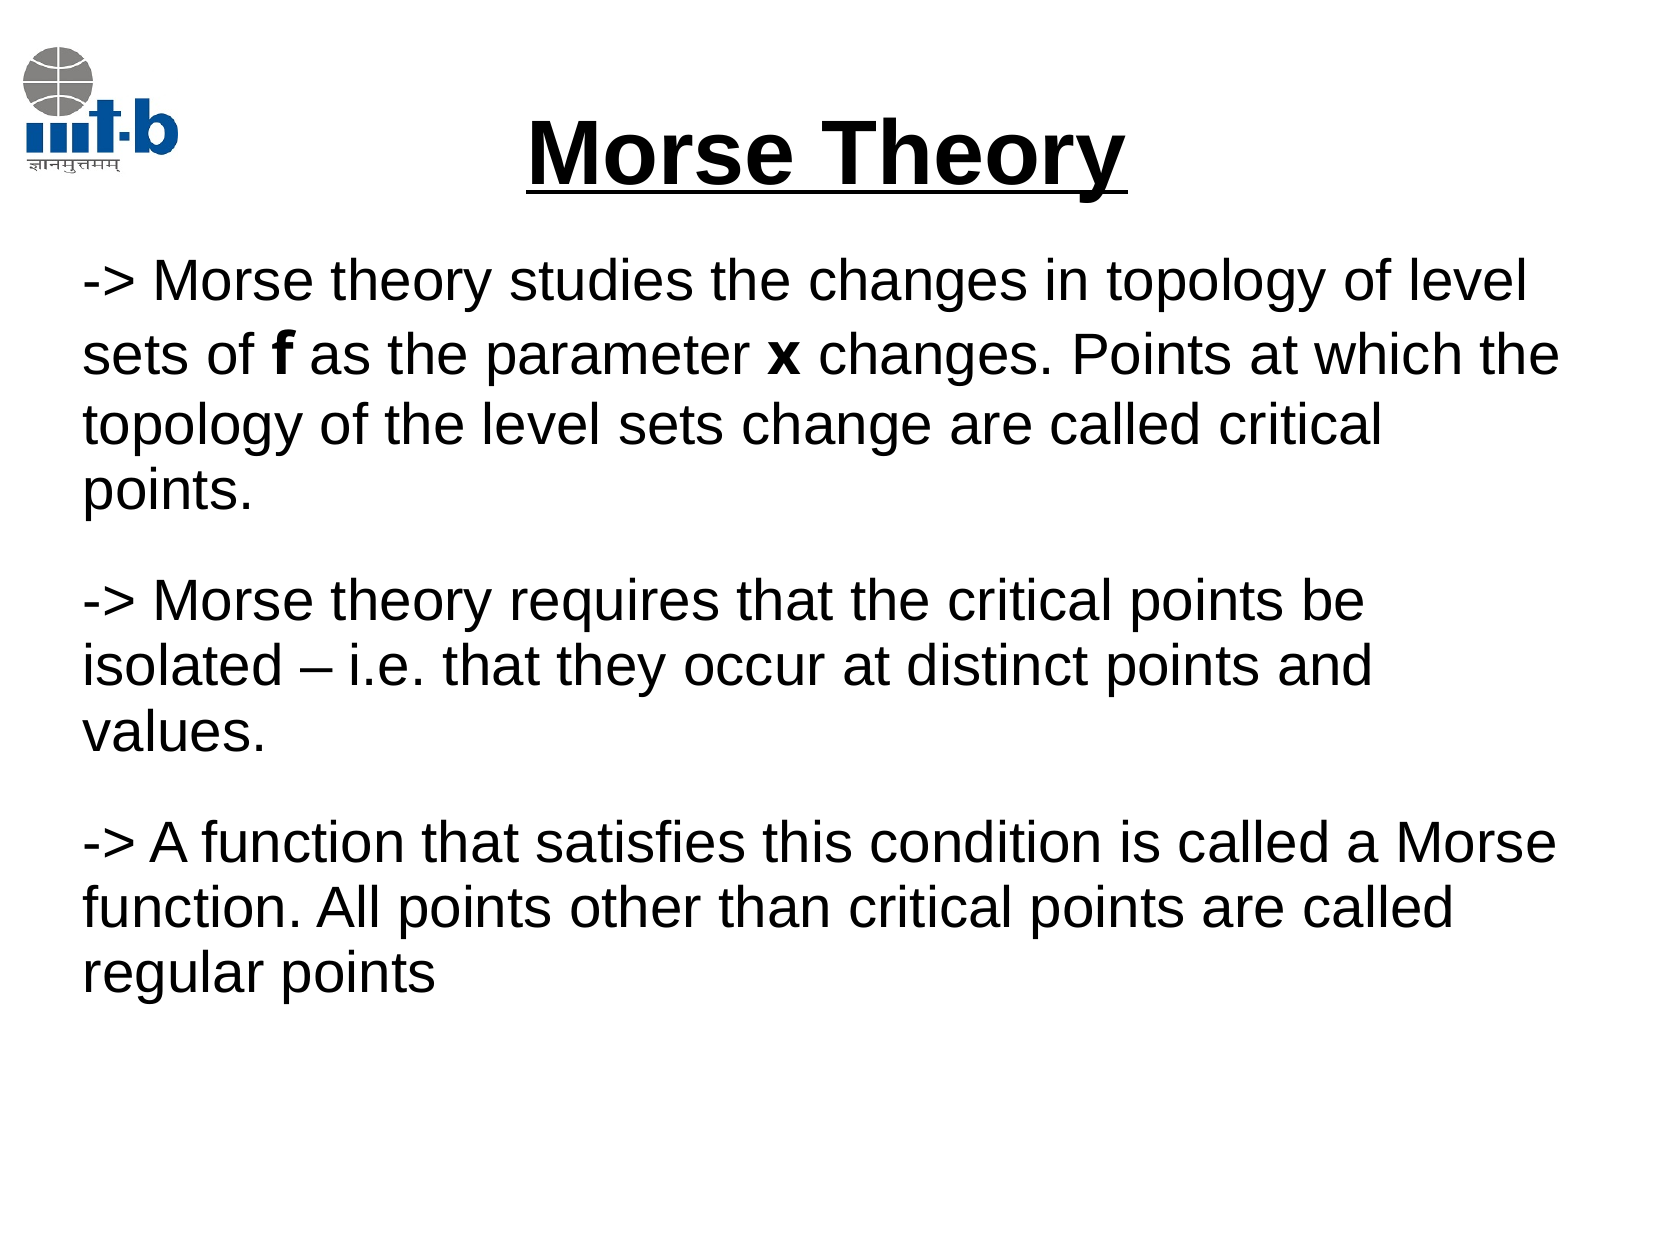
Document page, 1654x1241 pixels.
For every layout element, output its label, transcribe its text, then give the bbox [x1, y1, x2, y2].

title Morse Theory [82, 49, 1571, 236]
subtitle -> Morse theory studies the changes in topology of level sets of f as the parameter x changes. Points at which the topology of the level sets change are called critical points. -> Morse theory requires that the critical points be isolated – i.e. that they occur at distinct points and values. -> A function that satisfies this condition is called a Morse function. All points other than critical points are called regular points [82, 236, 1571, 1016]
picture [23, 35, 178, 189]
